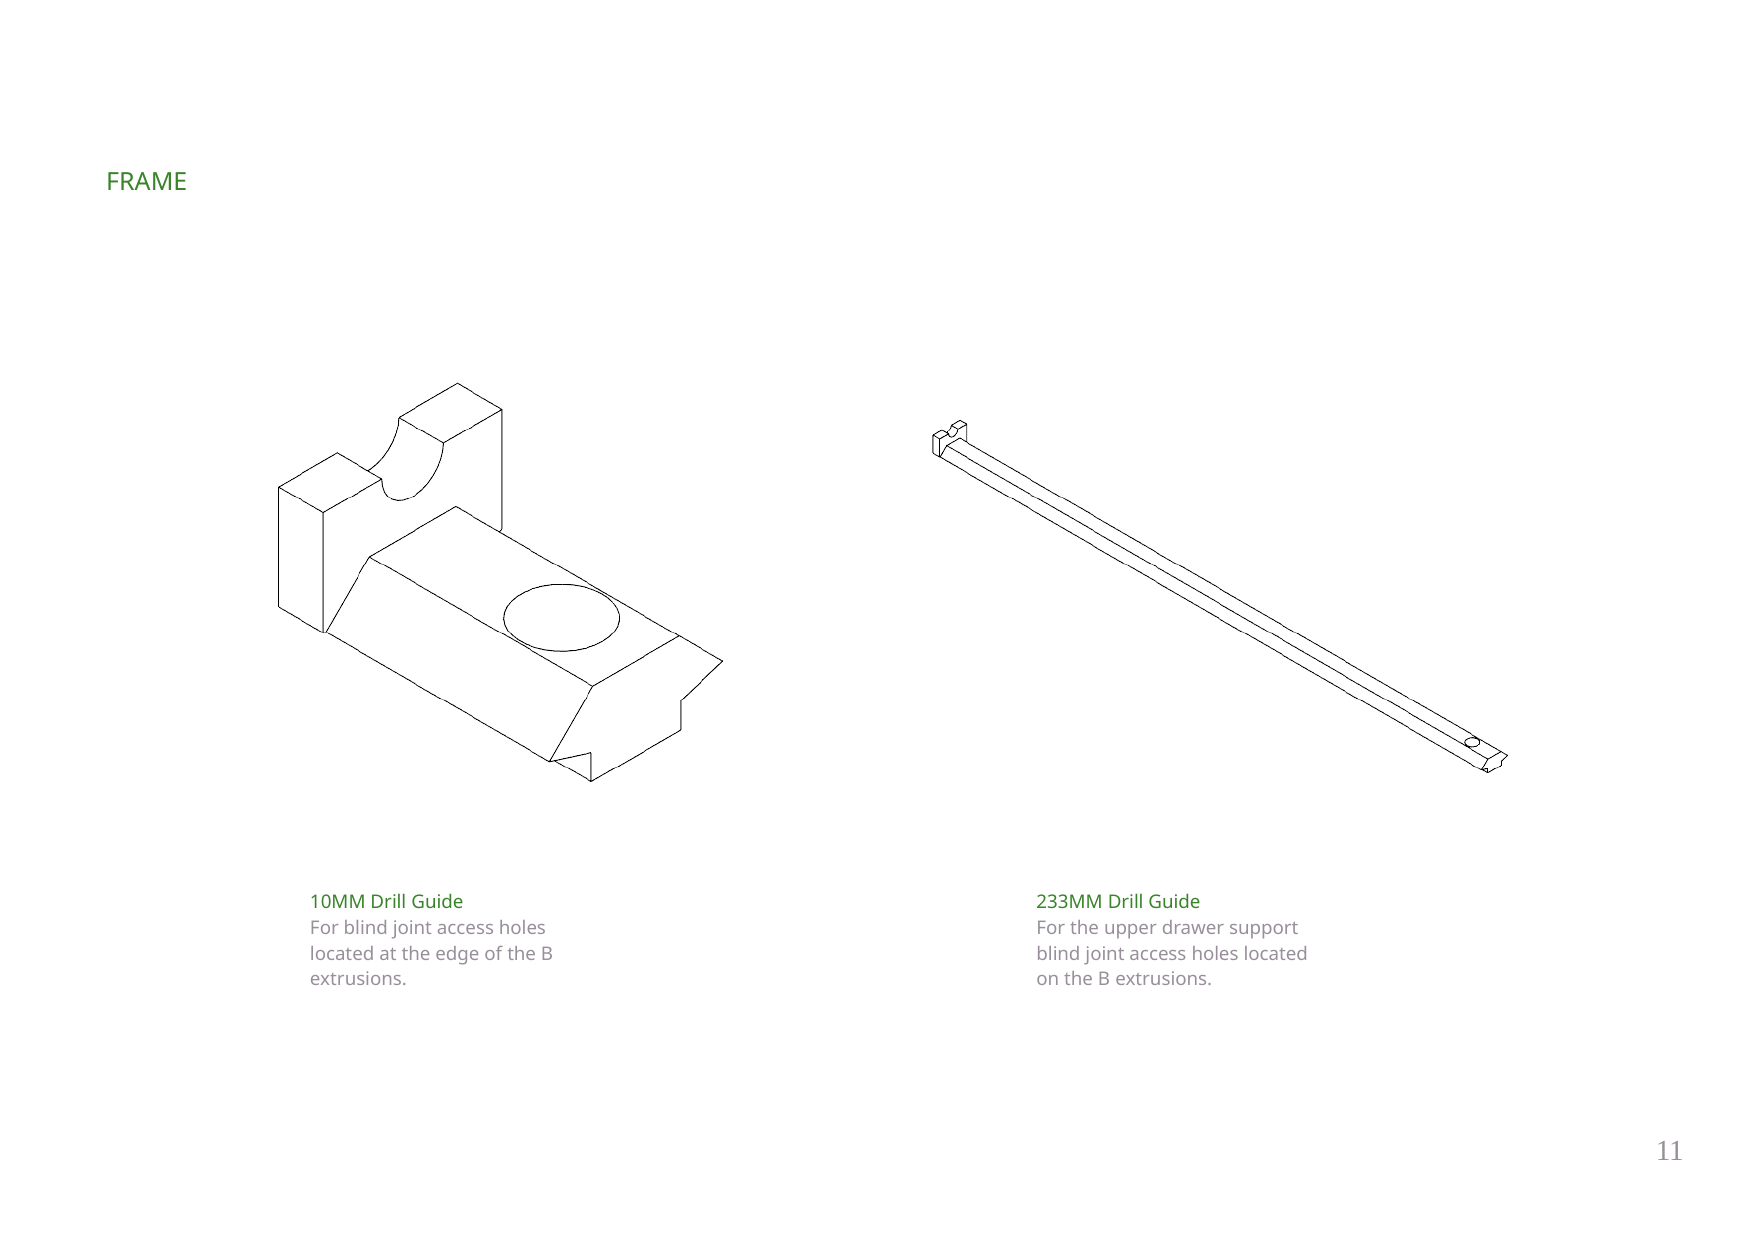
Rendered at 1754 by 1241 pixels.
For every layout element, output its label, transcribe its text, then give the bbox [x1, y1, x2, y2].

picture [187, 362, 816, 835]
text_box 10MM Drill Guide For blind joint access holes located at the edge of the B extrusions. [295, 881, 562, 1034]
text_box FRAME [91, 156, 668, 206]
picture [905, 362, 1535, 835]
text_box 233MM Drill Guide For the upper drawer support blind joint access holes located on the B extrusions. [1021, 881, 1315, 1034]
